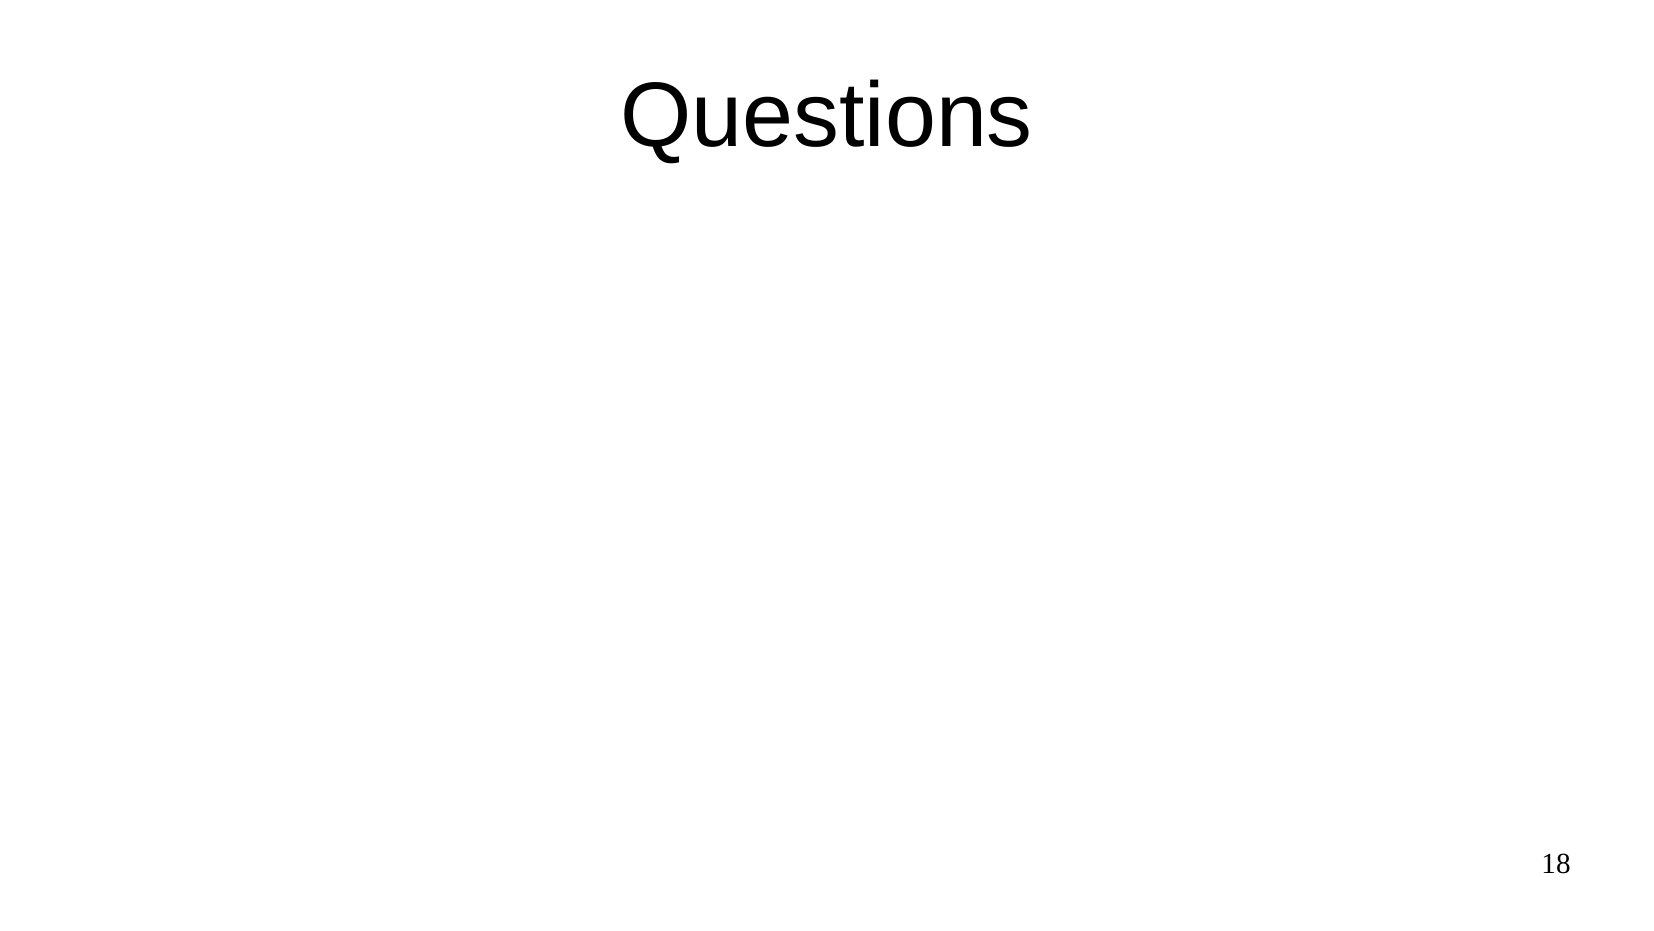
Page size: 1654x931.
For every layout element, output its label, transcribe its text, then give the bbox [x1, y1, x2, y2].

title Questions [82, 37, 1571, 193]
